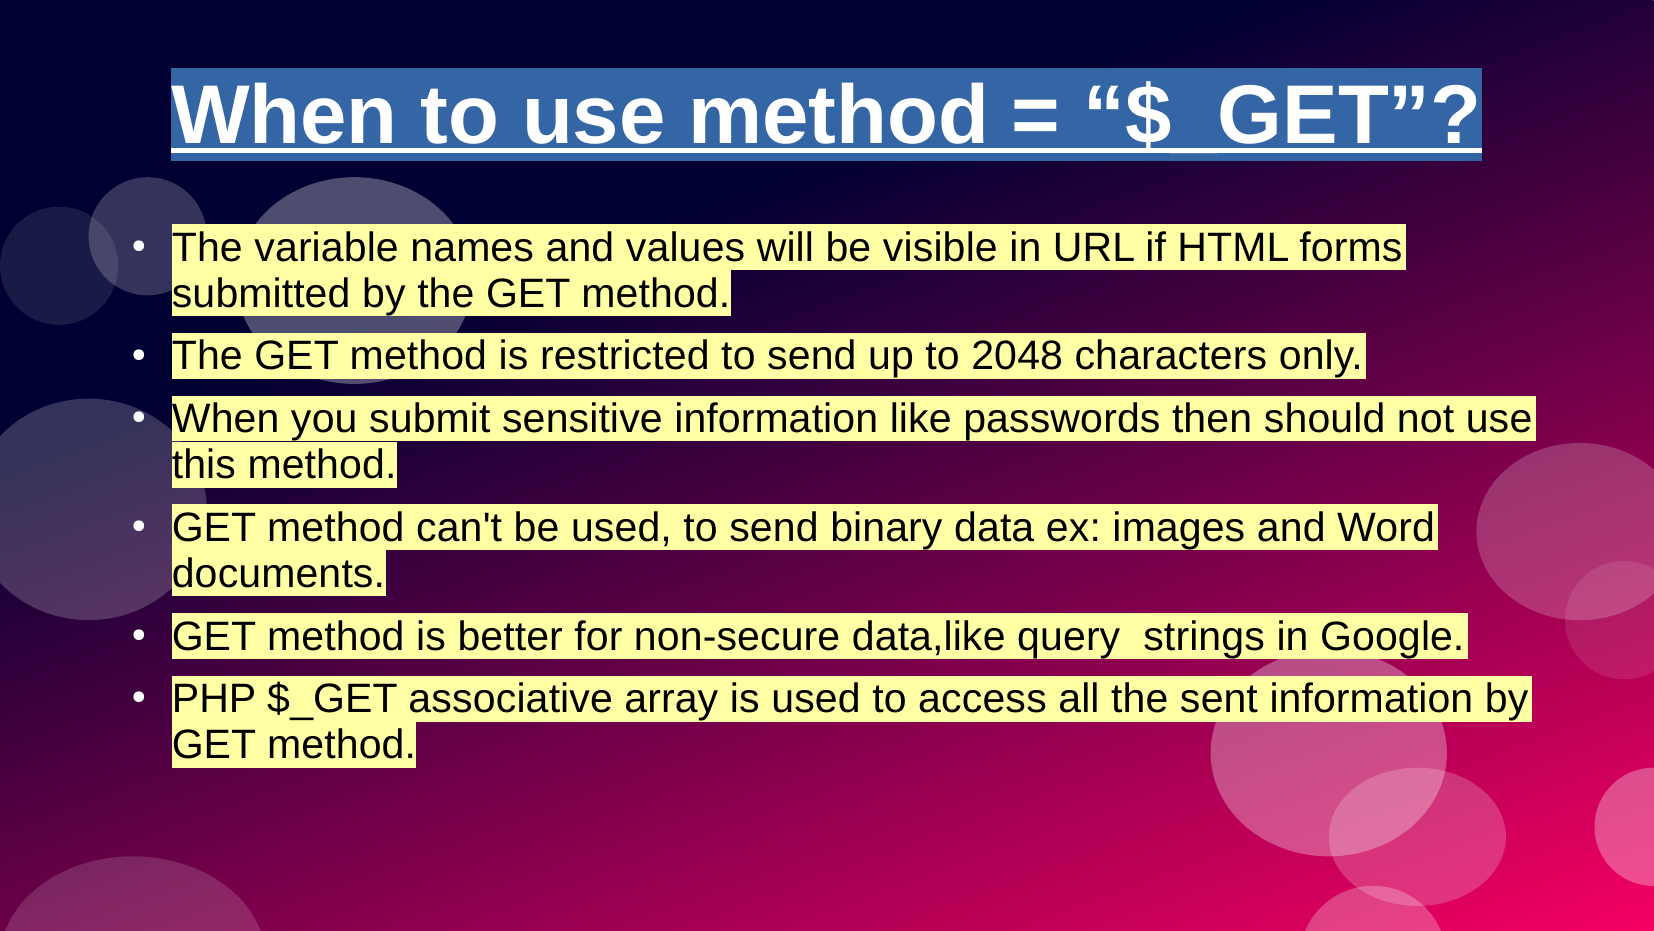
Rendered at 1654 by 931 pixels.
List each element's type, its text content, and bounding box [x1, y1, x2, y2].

list The variable names and values will be visible in URL if HTML forms submitted by the GET method. The GET method is restricted to send up to 2048 characters only. When you submit sensitive information like passwords then should not use this method. GET method can't be used, to send binary data ex: images and Word documents. GET method is better for non-secure data,like query strings in Google. PHP $_GET associative array is used to access all the sent information by GET method. [118, 224, 1563, 768]
title When to use method = “$_GET”? [82, 37, 1571, 193]
